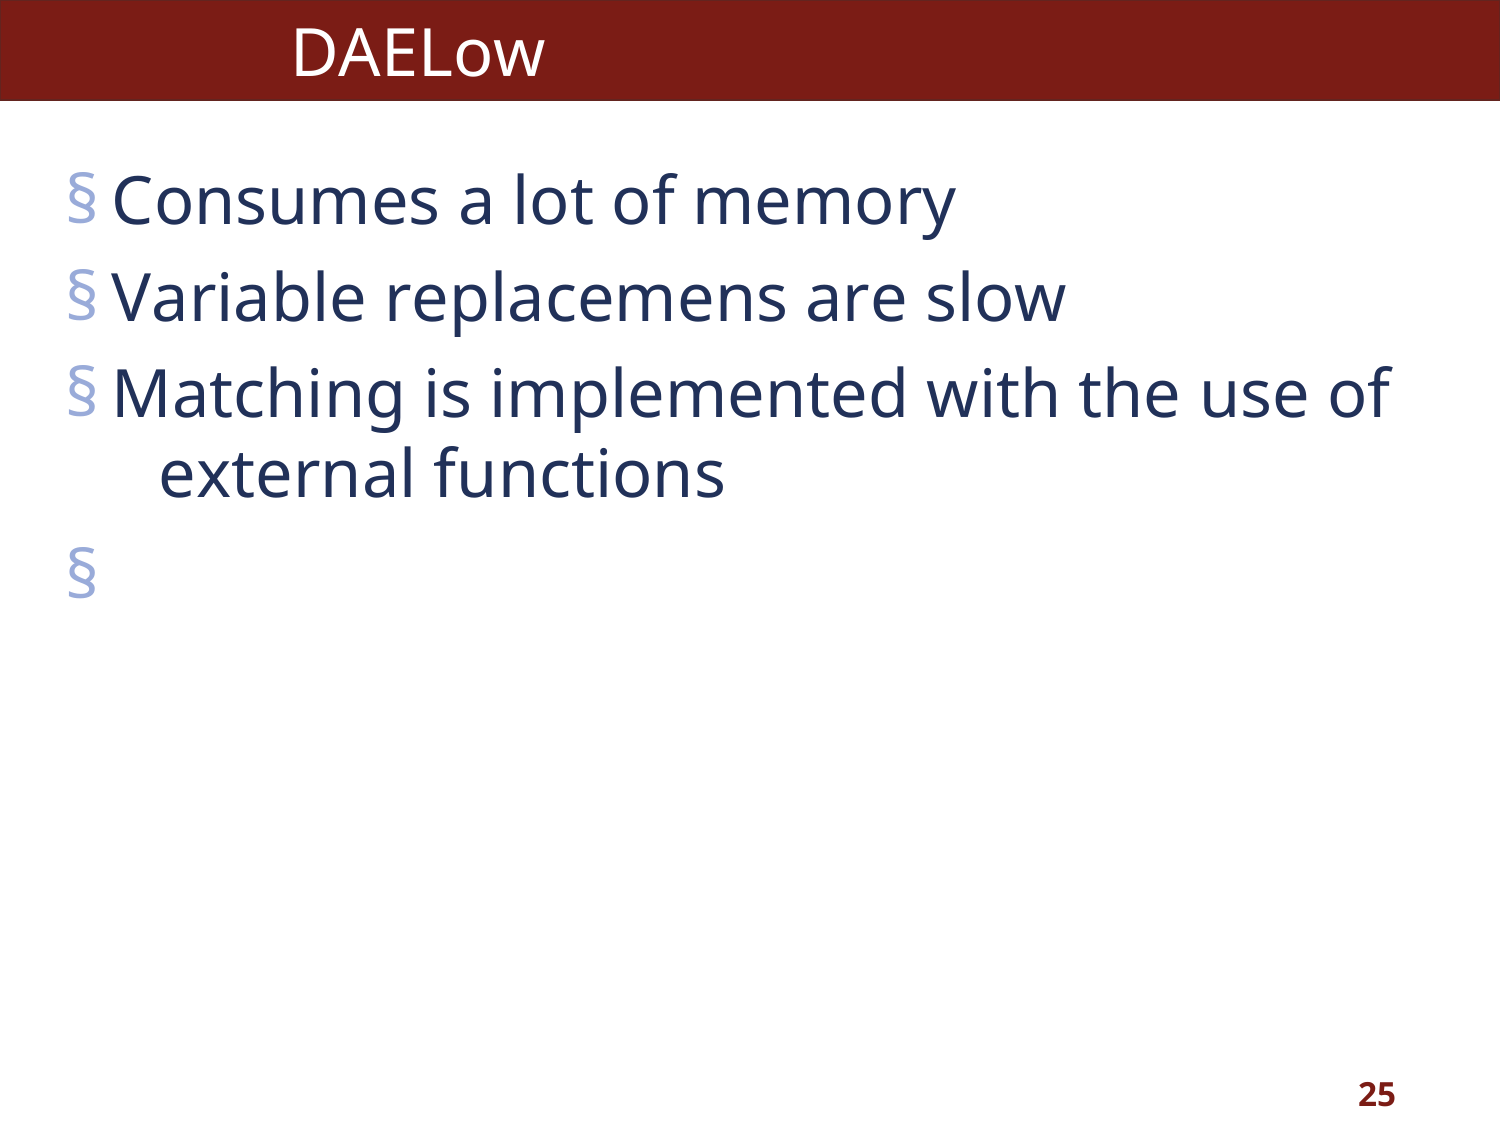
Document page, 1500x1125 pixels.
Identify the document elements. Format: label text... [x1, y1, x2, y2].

list Consumes a lot of memory Variable replacemens are slow Matching is implemented with the use of external functions [50, 149, 1451, 1075]
text_box 25 [1342, 1065, 1493, 1116]
title DAELow [275, 0, 1500, 100]
